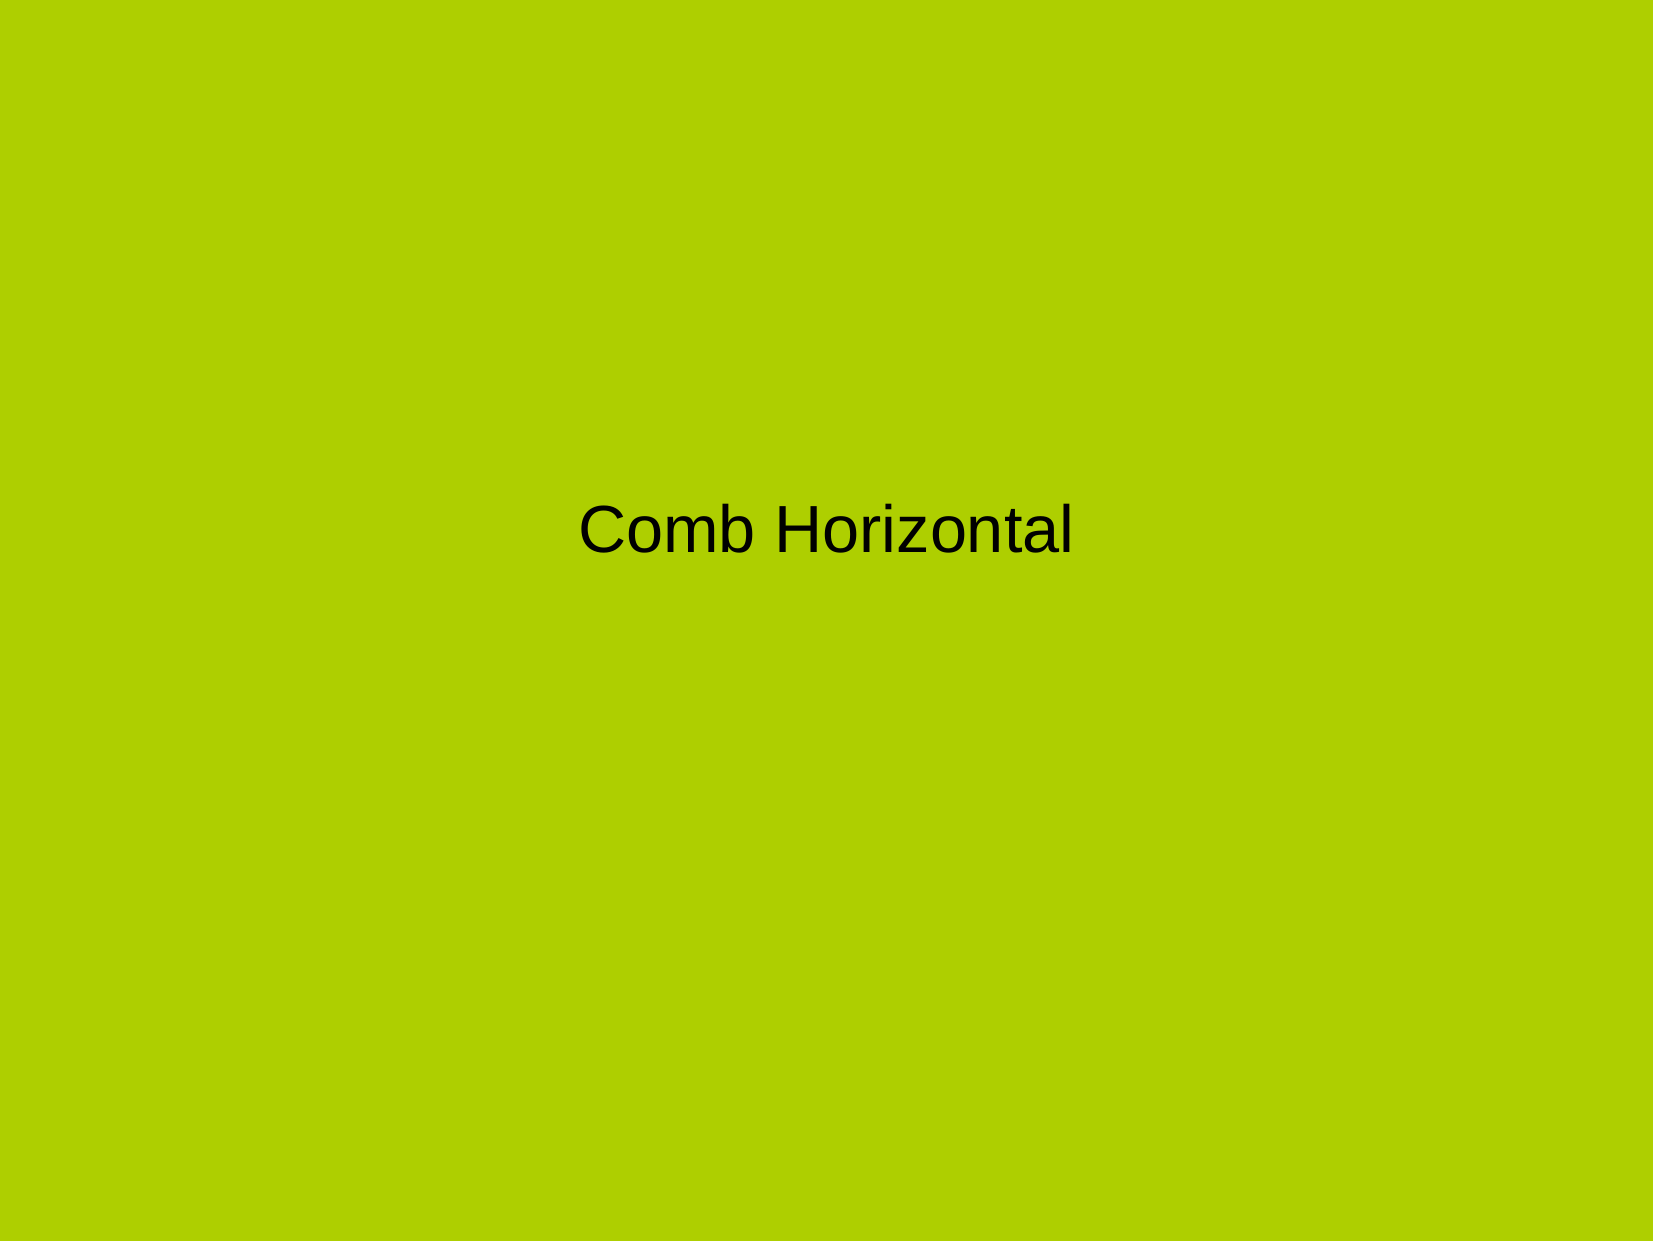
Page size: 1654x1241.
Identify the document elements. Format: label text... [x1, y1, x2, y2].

subtitle Comb Horizontal [82, 49, 1571, 1010]
